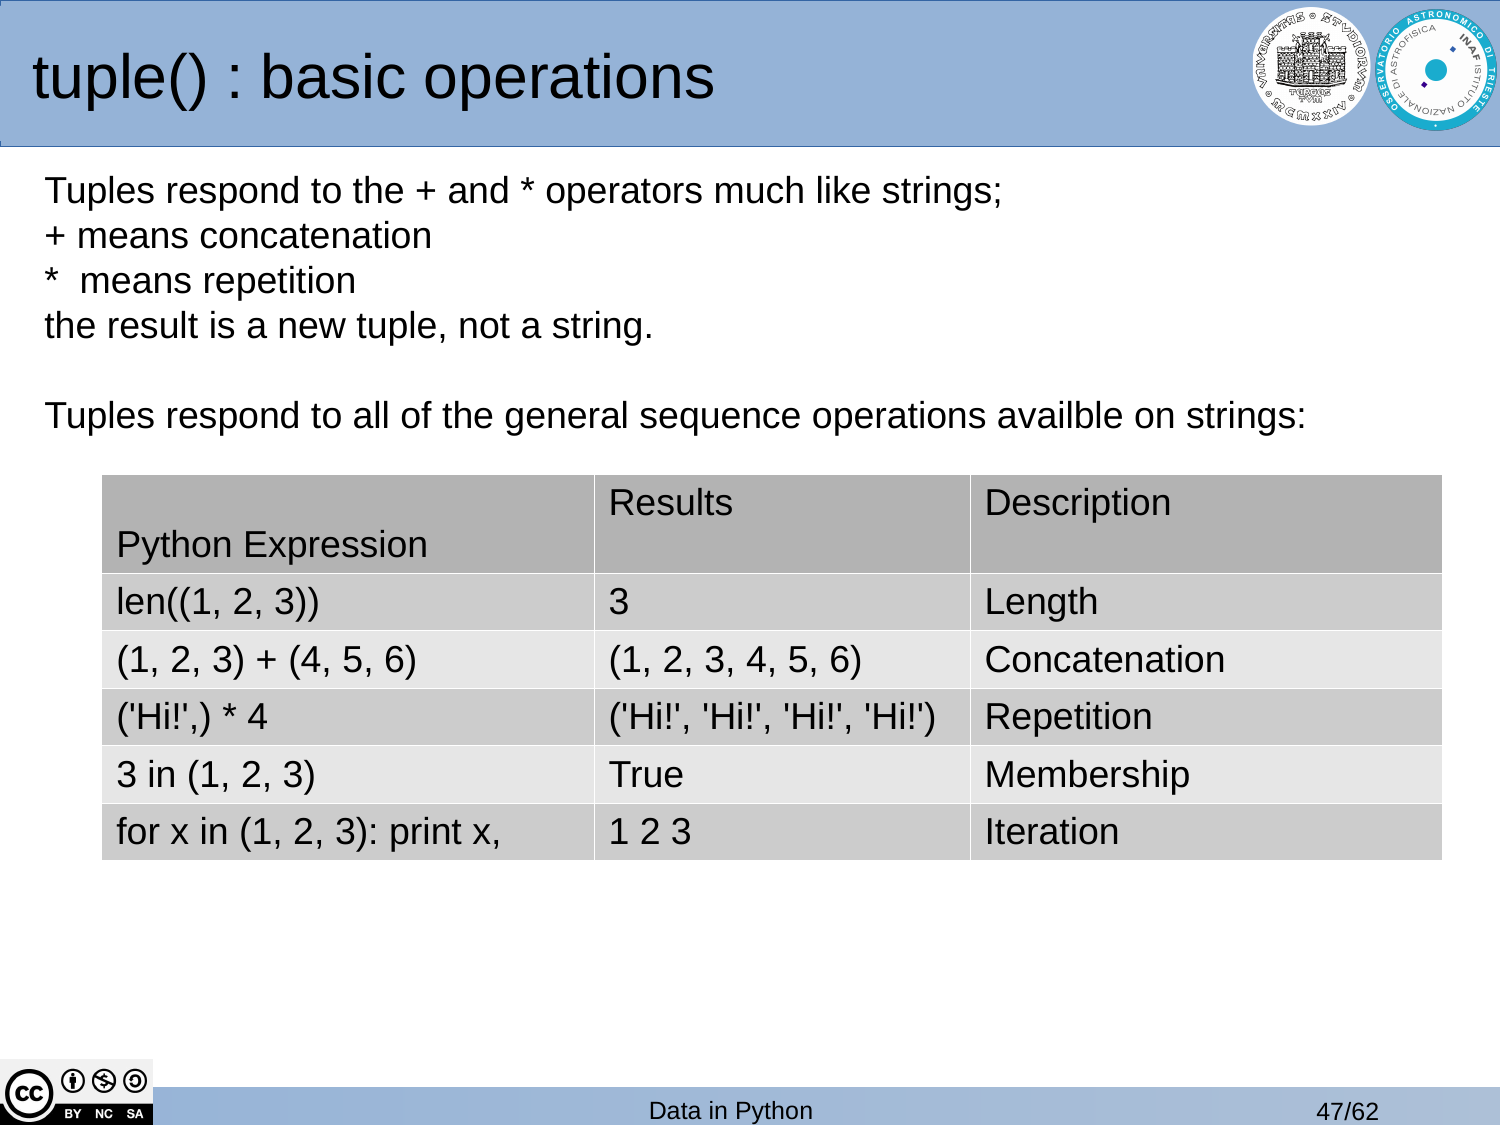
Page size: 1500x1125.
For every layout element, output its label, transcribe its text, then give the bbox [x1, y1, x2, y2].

table_cell Iteration [971, 804, 1442, 860]
table_cell 1 2 3 [595, 804, 970, 860]
table_cell 3 in (1, 2, 3) [102, 746, 594, 803]
table_header Results [595, 475, 970, 573]
table_cell (1, 2, 3) + (4, 5, 6) [102, 631, 594, 688]
table_cell len((1, 2, 3)) [102, 574, 594, 630]
table_cell ('Hi!',) * 4 [102, 689, 594, 745]
picture [0, 1059, 153, 1125]
table_cell Concatenation [971, 631, 1442, 688]
table_cell (1, 2, 3, 4, 5, 6) [595, 631, 970, 688]
text_box tuple() : basic operations [0, 5, 1253, 141]
table_cell Membership [971, 746, 1442, 803]
table_cell for x in (1, 2, 3): print x, [102, 804, 594, 860]
table_cell Repetition [971, 689, 1442, 745]
table_cell 3 [595, 574, 970, 630]
table_header Python Expression [102, 475, 594, 573]
table_cell Length [971, 574, 1442, 630]
table_header Description [971, 475, 1442, 573]
list Tuples respond to the + and * operators much like strings; + means concatenation * means repetition the result is a new tuple, not a string. Tuples respond to all of the general sequence operations availble on strings: [29, 158, 1500, 1071]
picture [1253, 0, 1500, 156]
table_cell True [595, 746, 970, 803]
table_cell ('Hi!', 'Hi!', 'Hi!', 'Hi!') [595, 689, 970, 745]
